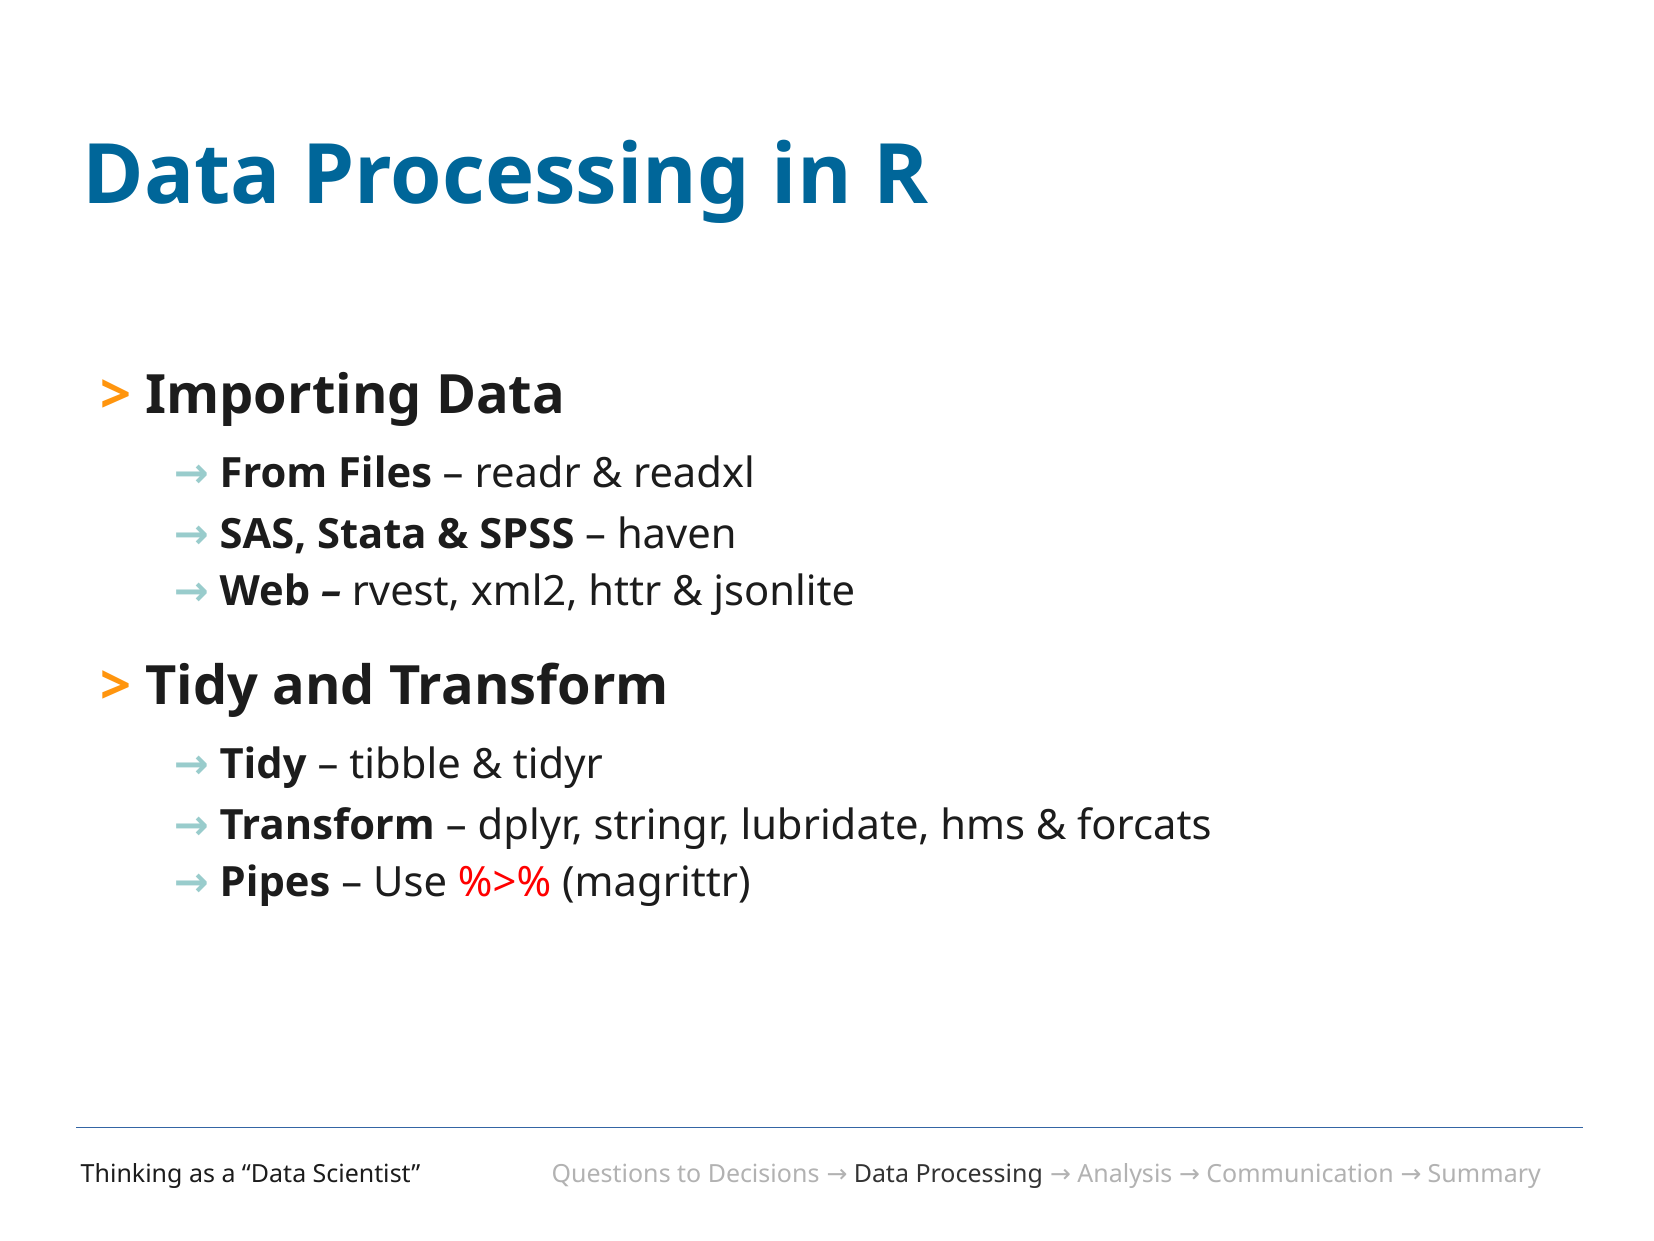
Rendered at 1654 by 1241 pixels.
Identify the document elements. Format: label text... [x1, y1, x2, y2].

text_box Thinking as a “Data Scientist” [65, 1148, 536, 1225]
list > Importing Data → From Files – readr & readxl → SAS, Stata & SPSS – haven → Web – rvest, xml2, httr & jsonlite > Tidy and Transform → Tidy – tibble & tidyr → Transform – dplyr, stringr, lubridate, hms & forcats → Pipes – Use %>% (magrittr) [82, 355, 1571, 1047]
title Data Processing in R [82, 72, 1571, 271]
text_box Questions to Decisions → Data Processing → Analysis → Communication → Summary [536, 1148, 1587, 1225]
